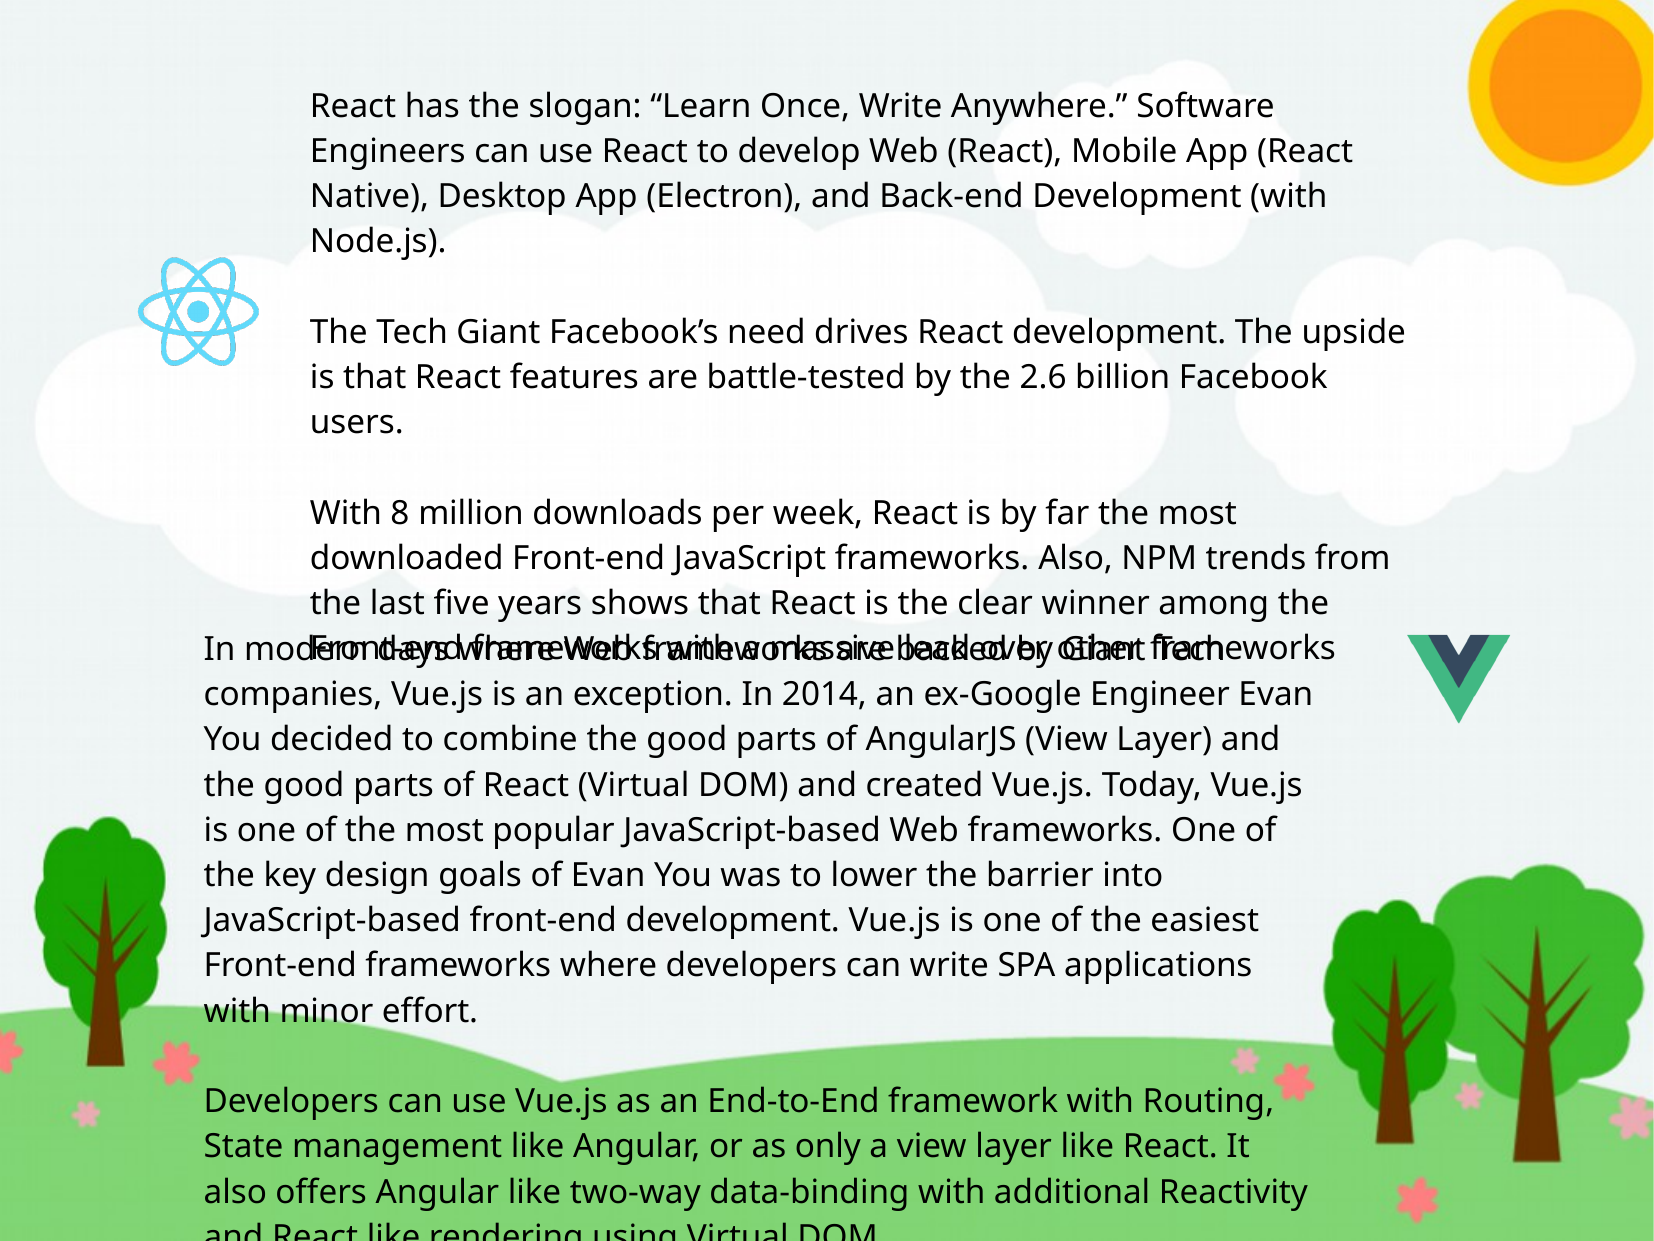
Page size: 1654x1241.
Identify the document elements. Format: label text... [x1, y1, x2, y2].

picture [568, 1232, 578, 1241]
picture [548, 1232, 557, 1241]
picture [247, 1232, 257, 1241]
picture [506, 1232, 515, 1237]
picture [297, 1232, 306, 1237]
picture [486, 1232, 496, 1241]
picture [643, 1232, 652, 1241]
picture [826, 1227, 842, 1241]
picture [853, 1229, 858, 1241]
picture [662, 1232, 672, 1241]
text_box React has the slogan: “Learn Once, Write Anywhere.” Software Engineers can use React to develop Web (React), Mobile App (React Native), Desktop App (Electron), and Back-end Development (with Node.js). The Tech Giant Facebook’s need drives React development. The upside is that React features are battle-tested by the 2.6 billion Facebook users. With 8 million downloads per week, React is by far the most downloaded Front-end JavaScript frameworks. Also, NPM trends from the last five years shows that React is the clear winner among the Front-end frameworks with a massive lead over other frameworks [295, 74, 1441, 579]
picture [447, 1232, 456, 1237]
picture [278, 1227, 287, 1236]
picture [866, 1229, 871, 1241]
picture [803, 1227, 816, 1241]
picture [0, 0, 1654, 1241]
picture [466, 1232, 475, 1241]
text_box In modern days where Web frameworks are backed by Giant Tech companies, Vue.js is an exception. In 2014, an ex-Google Engineer Evan You decided to combine the good parts of AngularJS (View Layer) and the good parts of React (Virtual DOM) and created Vue.js. Today, Vue.js is one of the most popular JavaScript-based Web frameworks. One of the key design goals of Evan You was to lower the barrier into JavaScript-based front-end development. Vue.js is one of the easiest Front-end frameworks where developers can write SPA applications with minor effort. Developers can use Vue.js as an End-to-End framework with Routing, State management like Angular, or as only a view layer like React. It also offers Angular like two-way data-binding with additional Reactivity and React like rendering using Virtual DOM. [188, 617, 1335, 1123]
picture [228, 1232, 237, 1241]
picture [406, 1232, 415, 1237]
